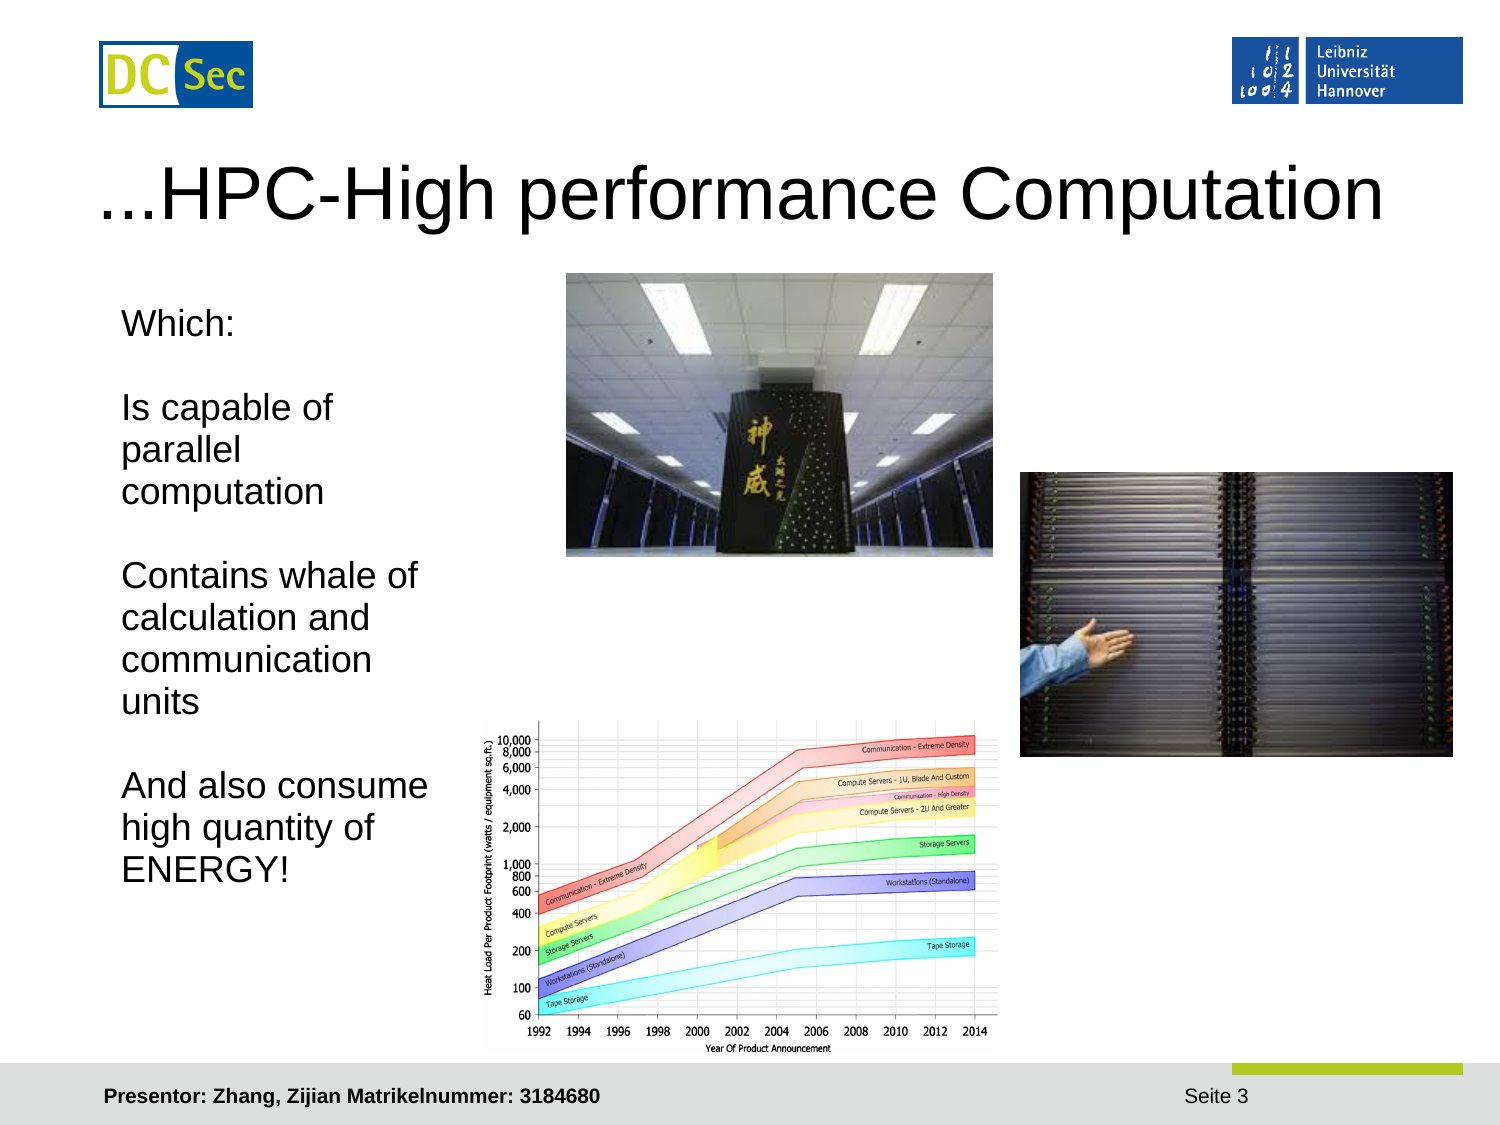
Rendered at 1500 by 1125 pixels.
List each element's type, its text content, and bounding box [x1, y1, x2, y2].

text_box Presentor: Zhang, Zijian Matrikelnummer: 3184680 [88, 1074, 1181, 1125]
picture [566, 273, 993, 557]
picture [484, 720, 998, 1052]
picture [1020, 472, 1453, 757]
title ...HPC-High performance Computation [82, 137, 1463, 274]
picture [1232, 37, 1463, 104]
picture [99, 41, 253, 108]
text_box Which: Is capable of parallel computation Contains whale of calculation and communication units And also consume high quantity of ENERGY! [106, 295, 461, 918]
